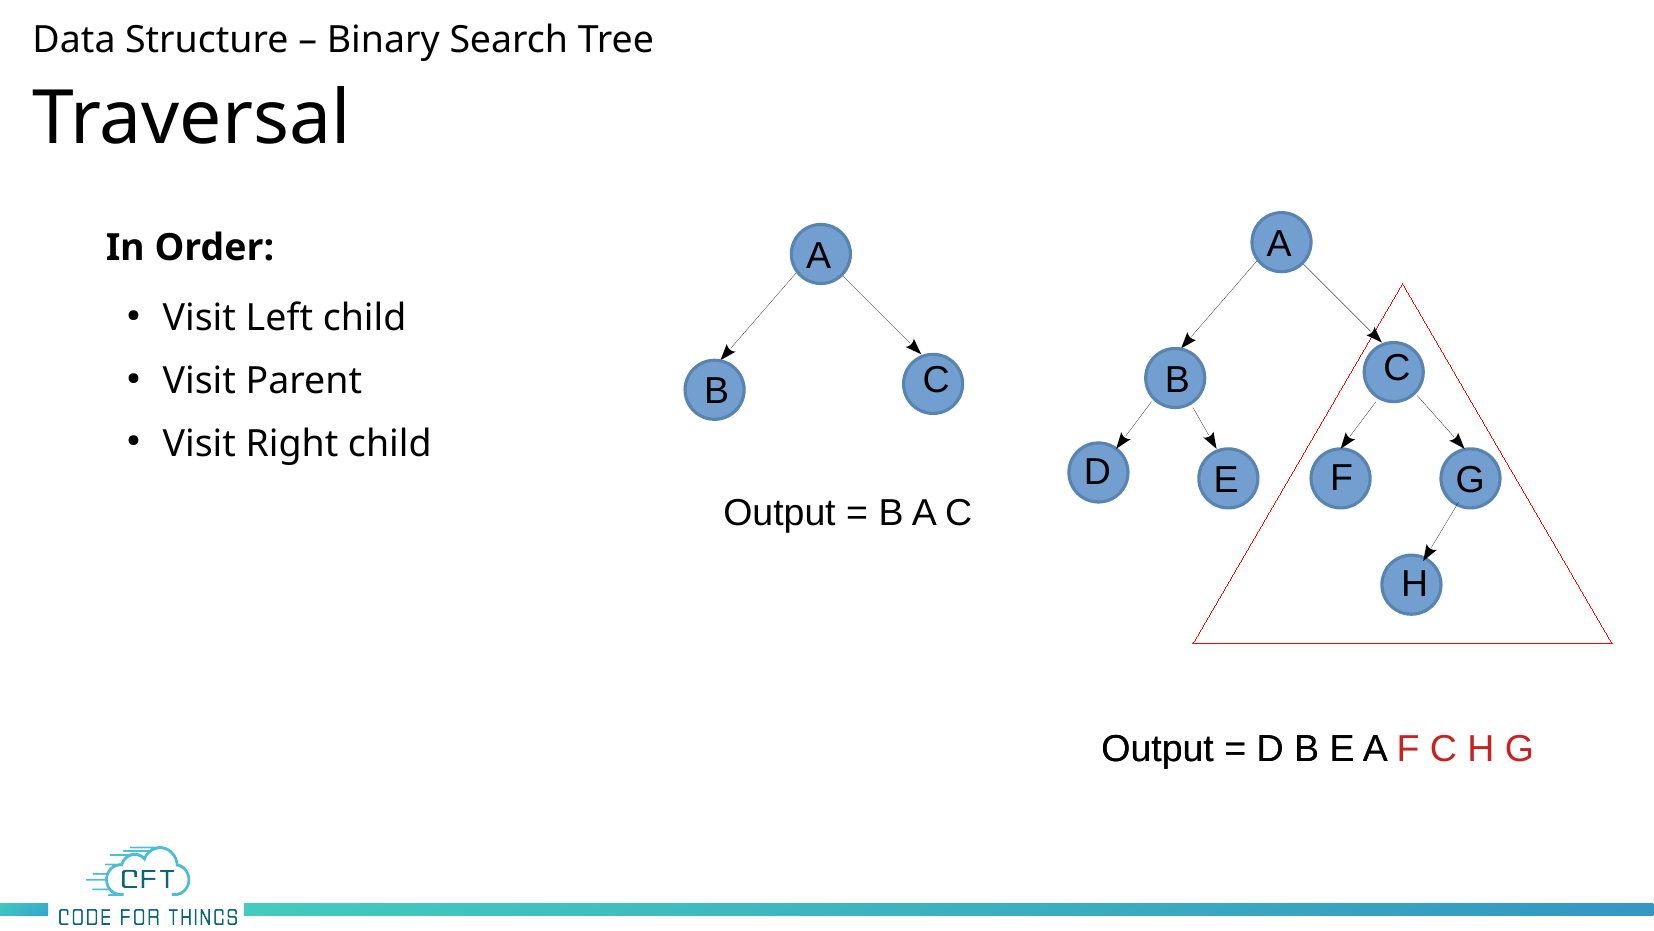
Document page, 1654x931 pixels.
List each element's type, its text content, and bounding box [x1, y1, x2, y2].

text_box E [1198, 451, 1254, 508]
text_box A [791, 226, 846, 284]
text_box A [1251, 214, 1307, 272]
text_box [903, 370, 907, 398]
text_box [846, 238, 851, 270]
text_box [916, 408, 951, 414]
text_box [1145, 362, 1150, 394]
text_box [685, 374, 689, 405]
text_box D [1068, 442, 1124, 500]
text_box Output = D B E A F C H G [1086, 720, 1607, 778]
text_box [1307, 227, 1312, 258]
text_box F [1315, 448, 1371, 506]
text_box [1192, 283, 1613, 644]
text_box C [1368, 338, 1424, 396]
text_box G [1440, 451, 1496, 508]
text_box C [907, 350, 963, 408]
text_box B [689, 362, 745, 420]
picture [59, 846, 237, 925]
text_box B [1150, 350, 1205, 408]
text_box In Order: [91, 212, 461, 271]
text_box [1124, 457, 1129, 488]
text_box Output = B A C [708, 484, 988, 542]
title Data Structure – Binary Search Tree Traversal [32, 12, 1184, 166]
text_box Visit Left child Visit Parent Visit Right child [112, 283, 550, 453]
text_box [1254, 463, 1258, 494]
text_box H [1386, 555, 1441, 612]
